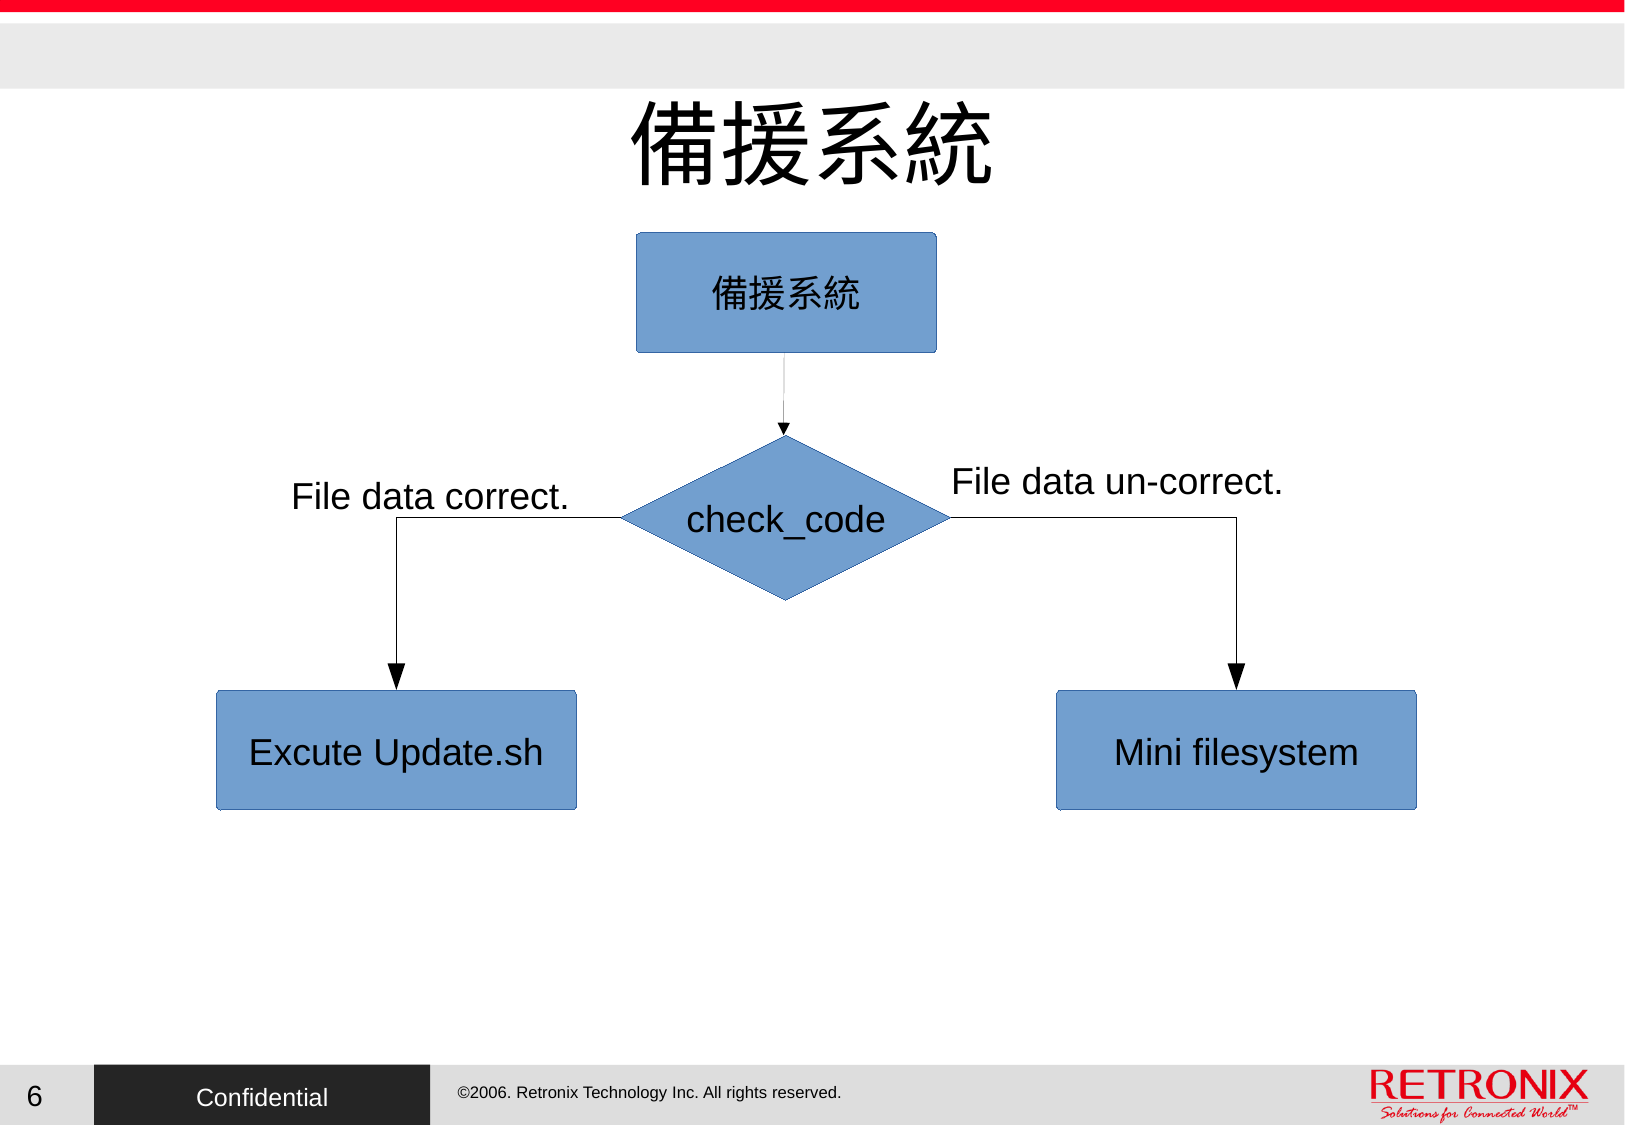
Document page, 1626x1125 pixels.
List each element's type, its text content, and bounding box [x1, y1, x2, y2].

text_box File data correct. [276, 464, 625, 522]
text_box Mini filesystem [1056, 690, 1417, 811]
text_box <number> [11, 1070, 100, 1116]
text_box File data un-correct. [936, 450, 1327, 507]
text_box check_code [625, 435, 950, 601]
text_box 備援系統 [636, 233, 937, 353]
text_box Excute Update.sh [216, 690, 577, 811]
title 備援系統 [81, 44, 1544, 233]
picture [1367, 1067, 1592, 1125]
